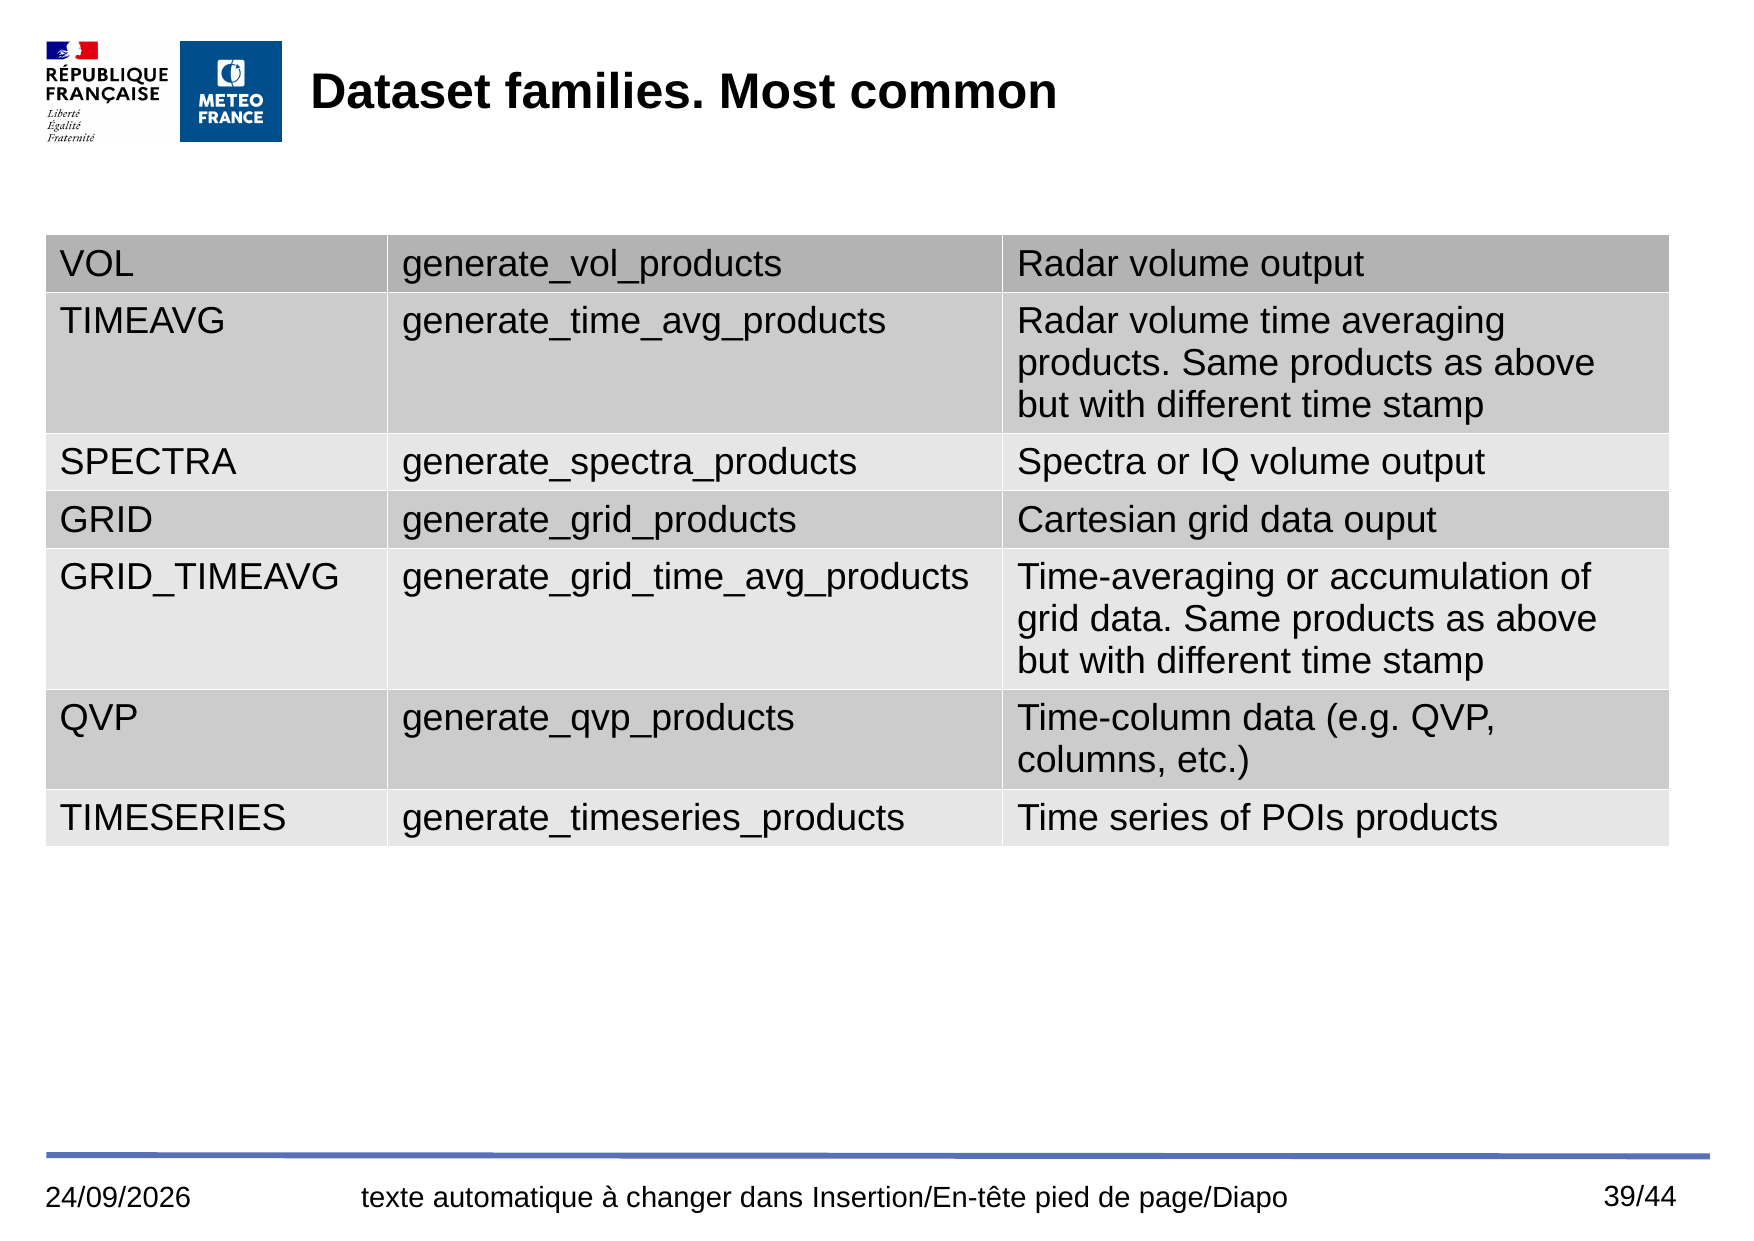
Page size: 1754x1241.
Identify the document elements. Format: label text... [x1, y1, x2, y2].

table_cell Radar volume time averaging products. Same products as above but with different time stamp [1003, 293, 1669, 433]
table_header generate_vol_products [388, 235, 1002, 292]
table_cell TIMESERIES [46, 790, 387, 846]
table_header Radar volume output [1003, 235, 1669, 292]
table_cell generate_timeseries_products [388, 790, 1002, 846]
picture [46, 41, 172, 142]
table_cell generate_time_avg_products [388, 293, 1002, 433]
table_cell generate_spectra_products [388, 434, 1002, 490]
table_cell Time-averaging or accumulation of grid data. Same products as above but with different time stamp [1003, 549, 1669, 689]
table_cell TIMEAVG [46, 293, 387, 433]
table_cell SPECTRA [46, 434, 387, 490]
title Dataset families. Most common [310, 40, 1697, 142]
picture [180, 41, 282, 142]
table_cell QVP [46, 690, 387, 789]
table_header VOL [46, 235, 387, 292]
table_cell GRID_TIMEAVG [46, 549, 387, 689]
table_cell Spectra or IQ volume output [1003, 434, 1669, 490]
table_cell generate_qvp_products [388, 690, 1002, 789]
table_cell Time series of POIs products [1003, 790, 1669, 846]
table_cell generate_grid_products [388, 491, 1002, 548]
table_cell Time-column data (e.g. QVP, columns, etc.) [1003, 690, 1669, 789]
table_cell Cartesian grid data ouput [1003, 491, 1669, 548]
table_cell generate_grid_time_avg_products [388, 549, 1002, 689]
table_cell GRID [46, 491, 387, 548]
